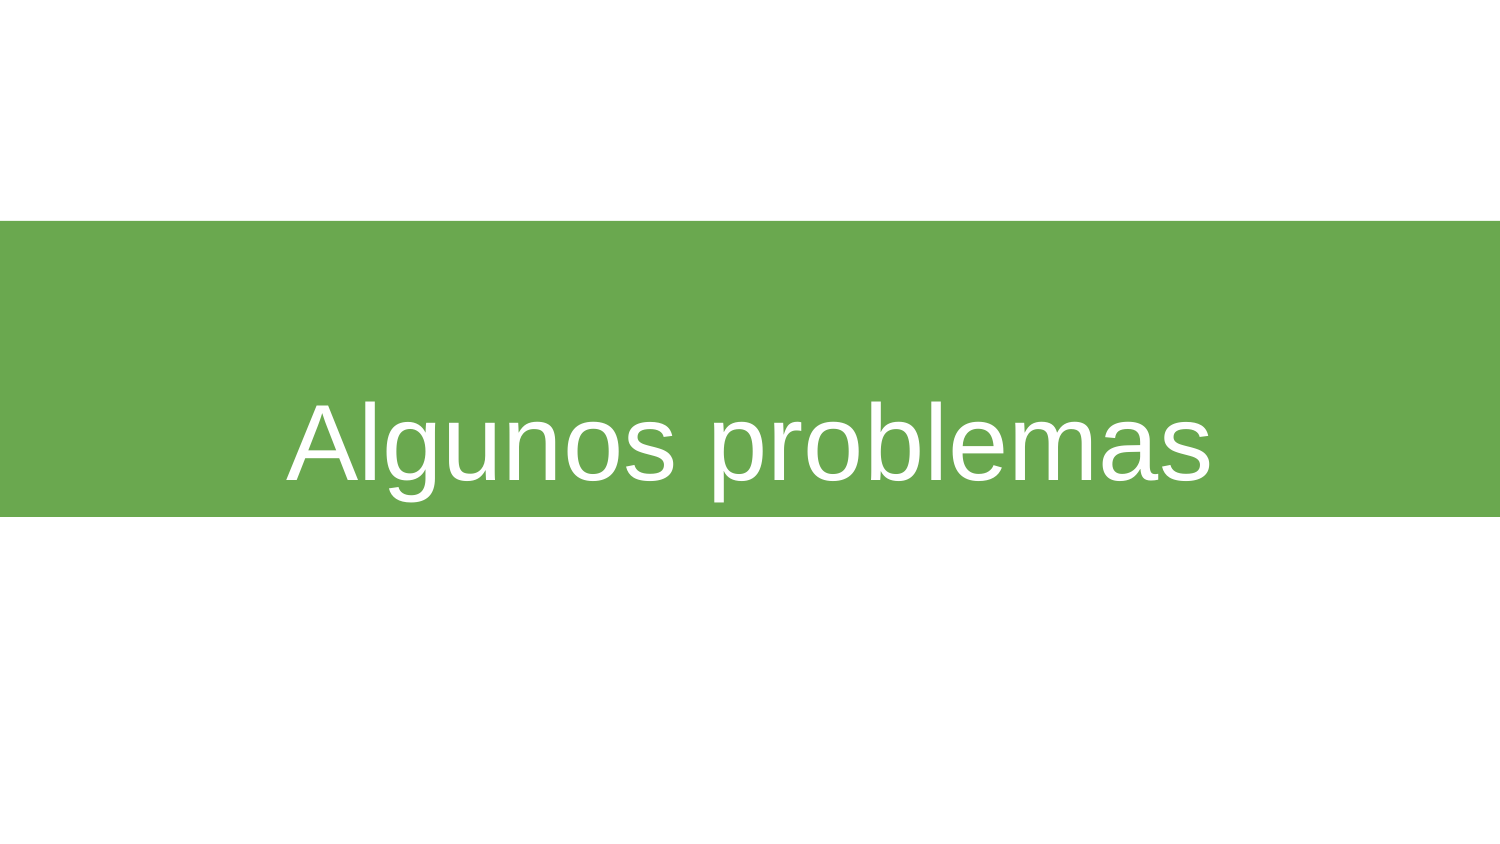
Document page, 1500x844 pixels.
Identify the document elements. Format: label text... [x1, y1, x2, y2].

title Algunos problemas [0, 220, 1500, 517]
